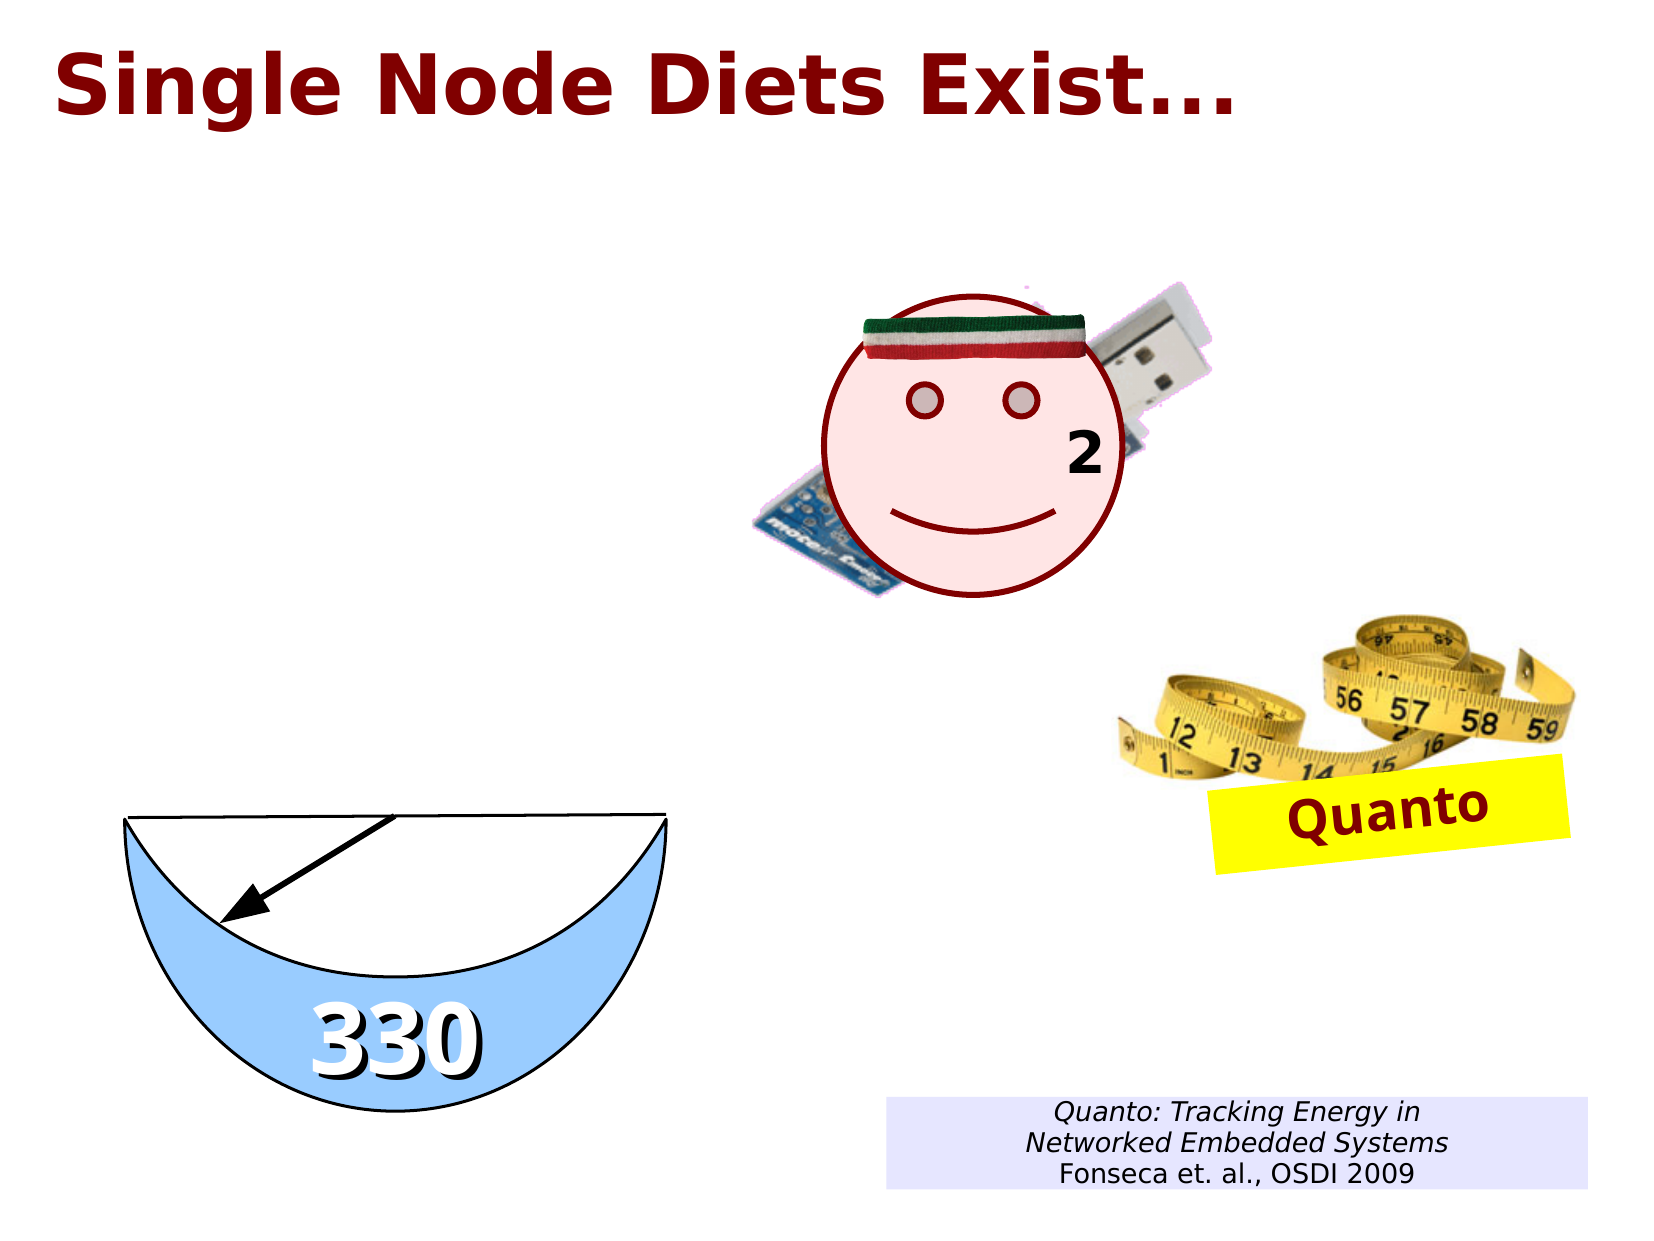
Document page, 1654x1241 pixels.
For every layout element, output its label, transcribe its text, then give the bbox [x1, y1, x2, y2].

picture [751, 280, 1581, 862]
text_box [292, 1089, 499, 1112]
text_box 2 [1050, 411, 1123, 495]
text_box [505, 819, 667, 1053]
text_box [124, 819, 286, 1053]
text_box Quanto: Tracking Energy in Networked Embedded Systems Fonseca et. al., OSDI 2009 [886, 1096, 1588, 1190]
text_box [823, 346, 1119, 595]
text_box Quanto [1207, 753, 1571, 875]
title Single Node Diets Exist... [52, 0, 1654, 173]
text_box [903, 296, 1044, 314]
text_box 330 [233, 959, 558, 1089]
